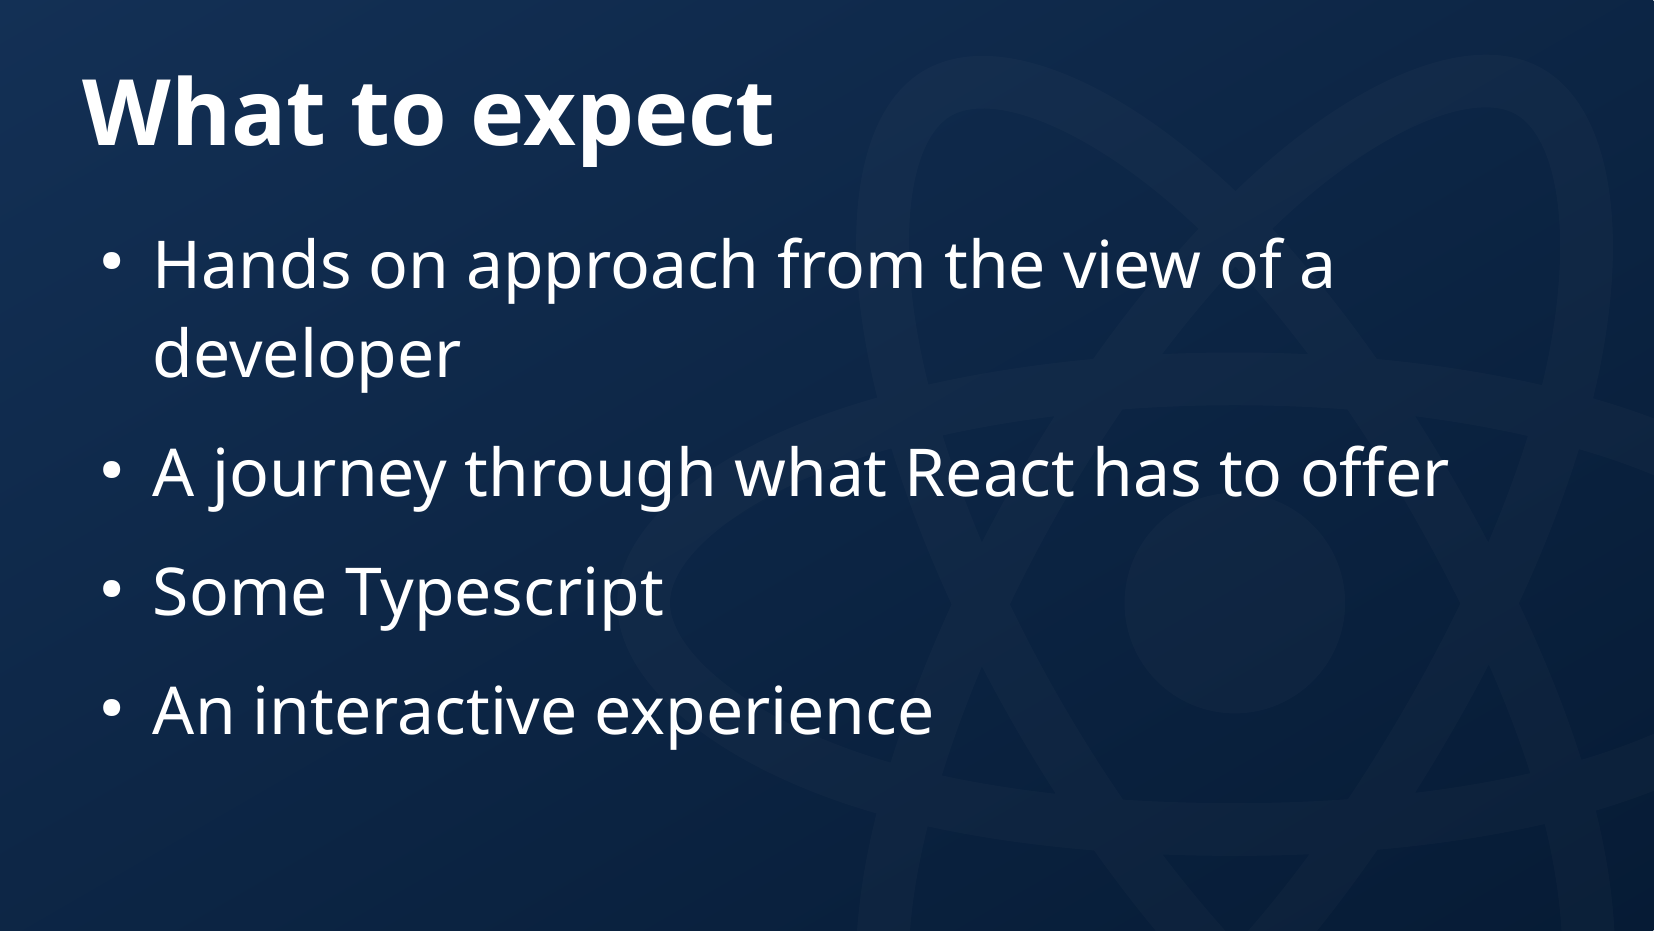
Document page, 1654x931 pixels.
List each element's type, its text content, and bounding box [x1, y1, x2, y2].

list Hands on approach from the view of a developer A journey through what React has to offer Some Typescript An interactive experience [82, 217, 1571, 758]
title What to expect [82, 32, 1571, 188]
